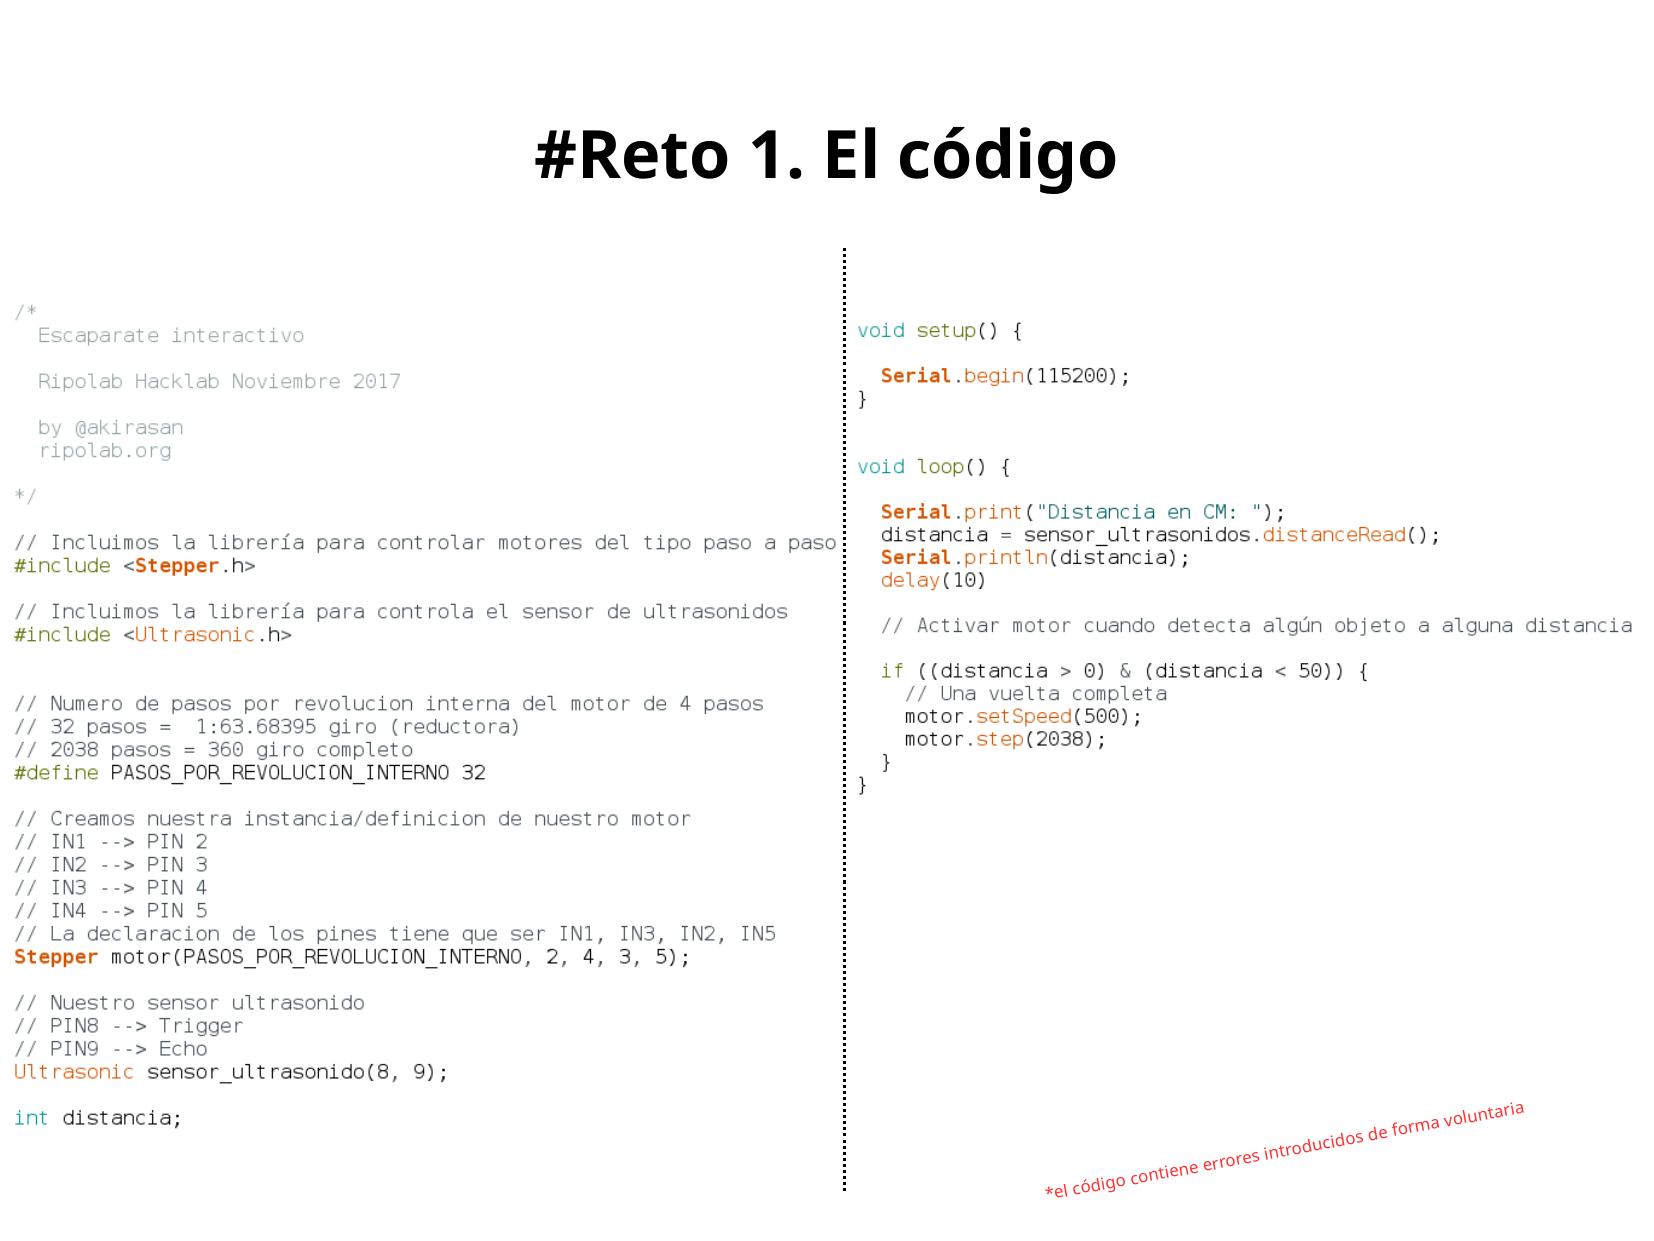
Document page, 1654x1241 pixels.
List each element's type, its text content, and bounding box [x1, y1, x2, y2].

title #Reto 1. El código [82, 49, 1571, 257]
text_box *el código contiene errores introducidos de forma voluntaria [1003, 1054, 1622, 1215]
picture [850, 312, 1647, 810]
picture [7, 295, 844, 1138]
